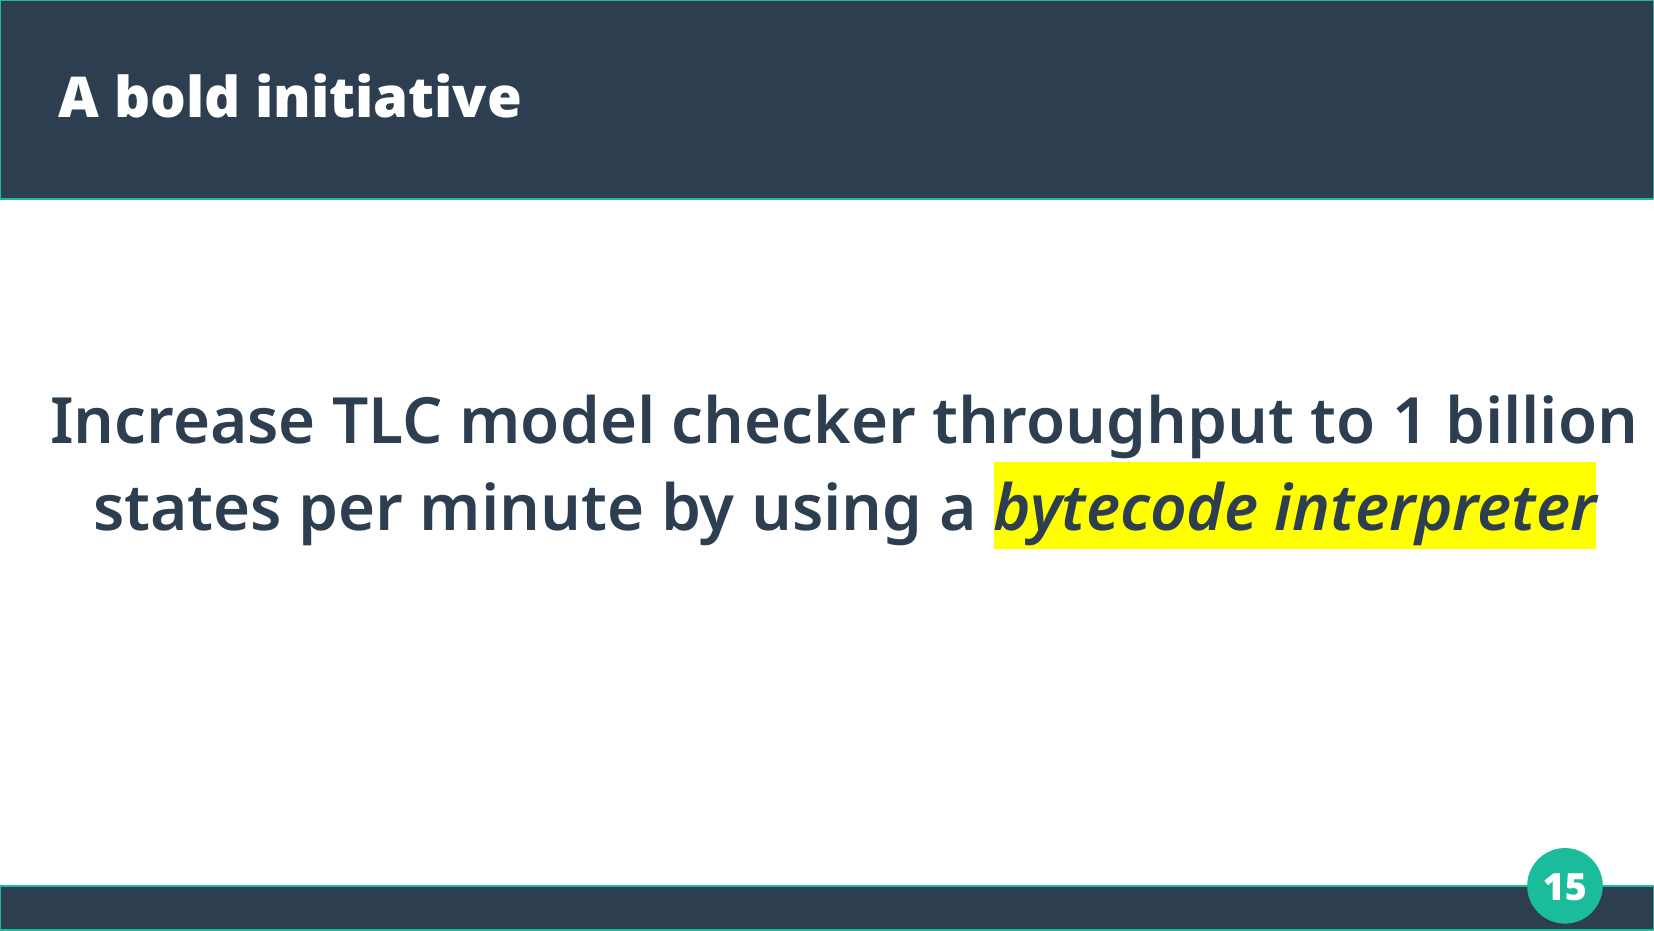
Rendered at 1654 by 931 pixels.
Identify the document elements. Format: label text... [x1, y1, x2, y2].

title A bold initiative [59, 37, 1595, 156]
list Increase TLC model checker throughput to 1 billion states per minute by using a bytecode interpreter [39, 375, 1651, 638]
